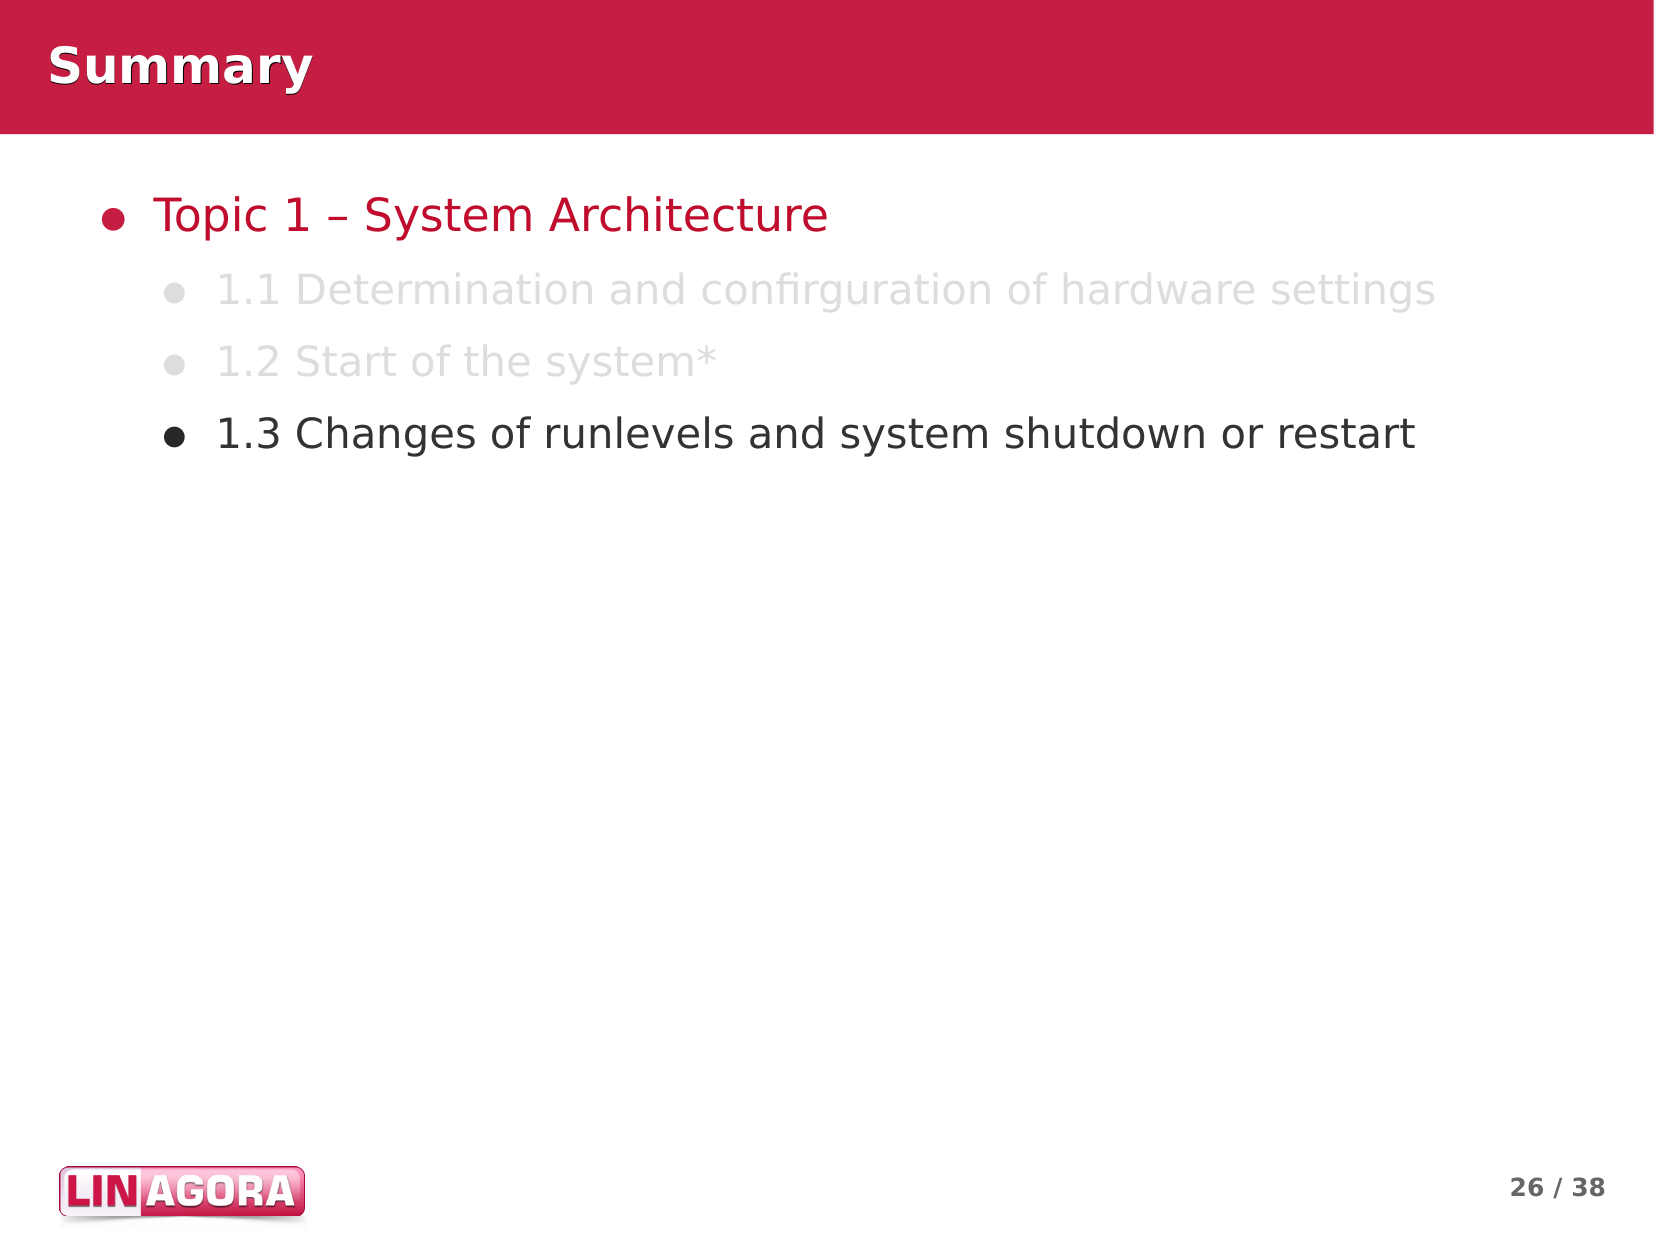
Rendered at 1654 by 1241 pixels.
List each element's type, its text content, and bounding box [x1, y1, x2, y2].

picture [59, 1166, 308, 1229]
list Topic 1 – System Architecture 1.1 Determination and confirguration of hardware settings 1.2 Start of the system* 1.3 Changes of runlevels and system shutdown or restart [82, 188, 1571, 1134]
title Summary [47, 7, 1624, 126]
